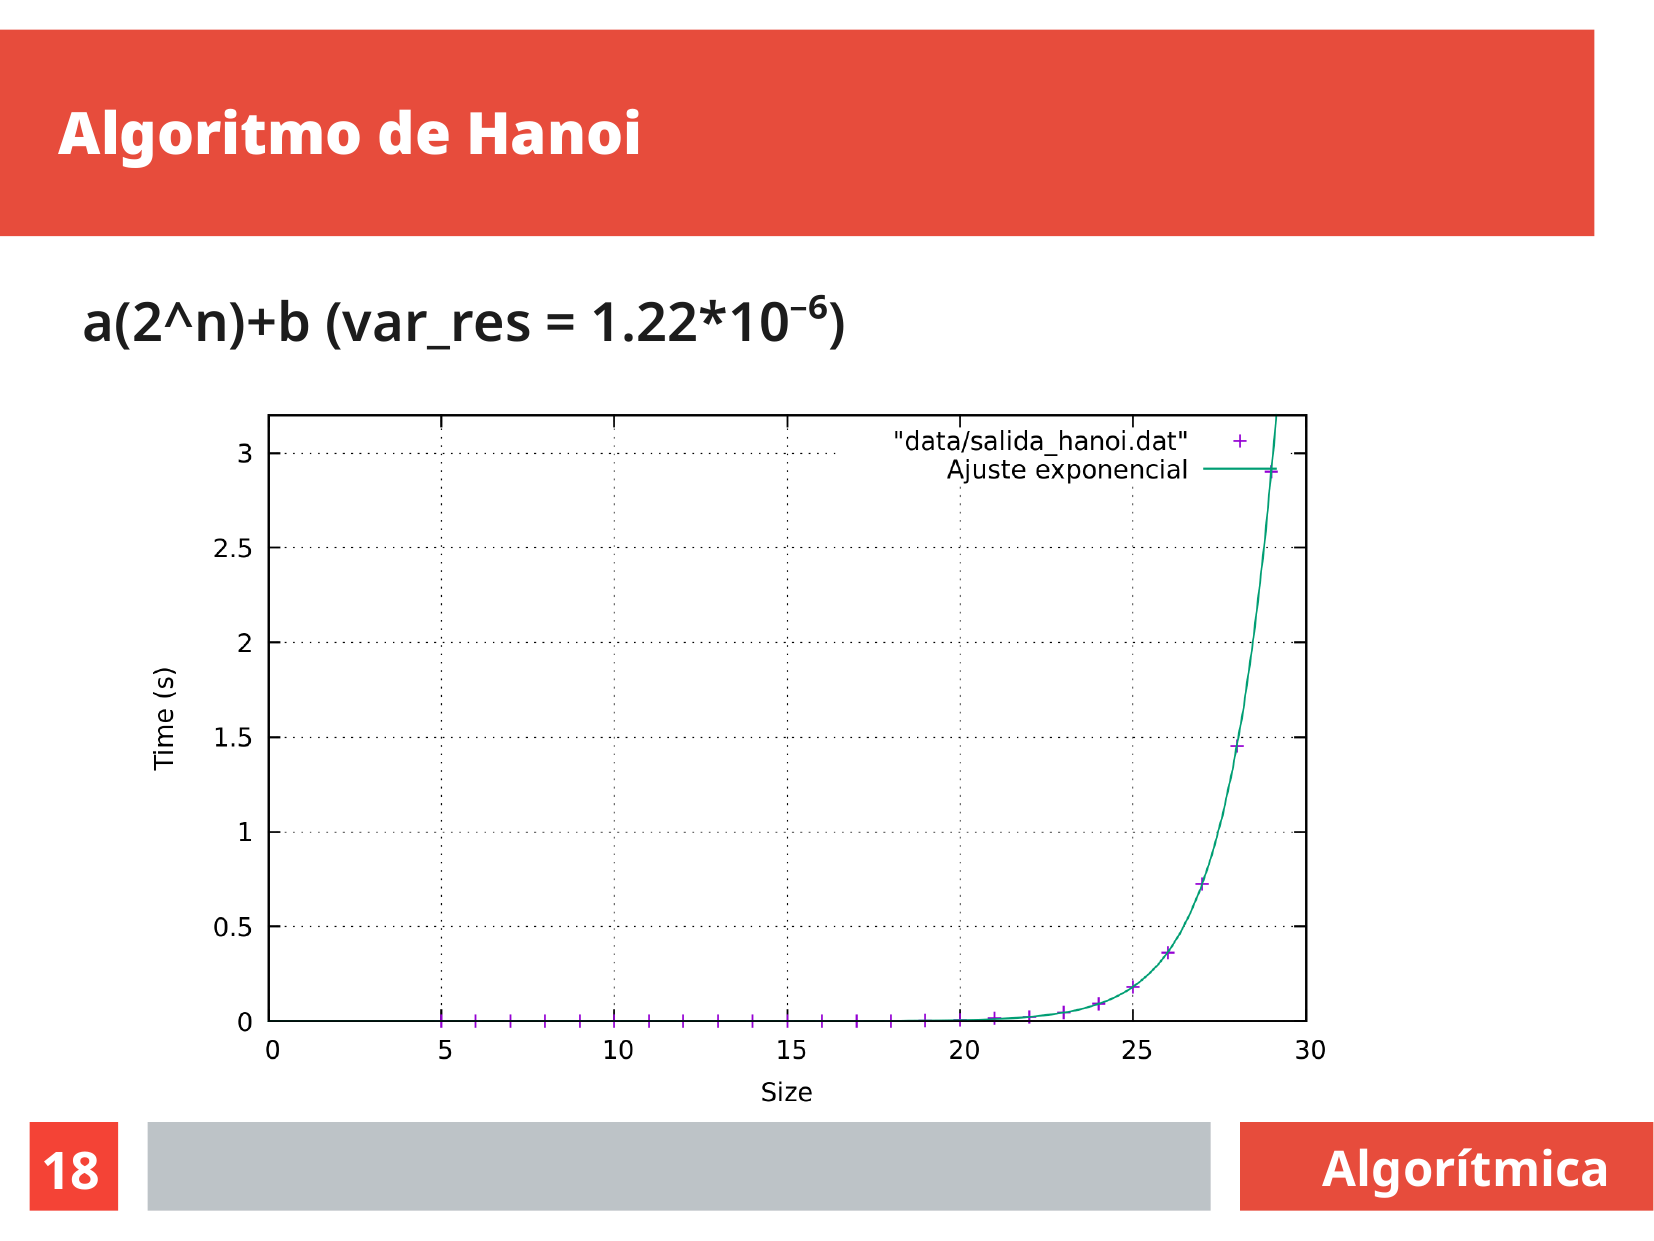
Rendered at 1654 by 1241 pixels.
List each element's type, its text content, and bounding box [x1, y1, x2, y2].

title Algoritmo de Hanoi [59, 82, 1595, 172]
list a(2^n)+b (var_res = 1.22*10⁻⁶) [82, 283, 1252, 367]
picture [141, 384, 1493, 1111]
list Algorítmica [1322, 1133, 1619, 1205]
list 18 [41, 1133, 113, 1205]
